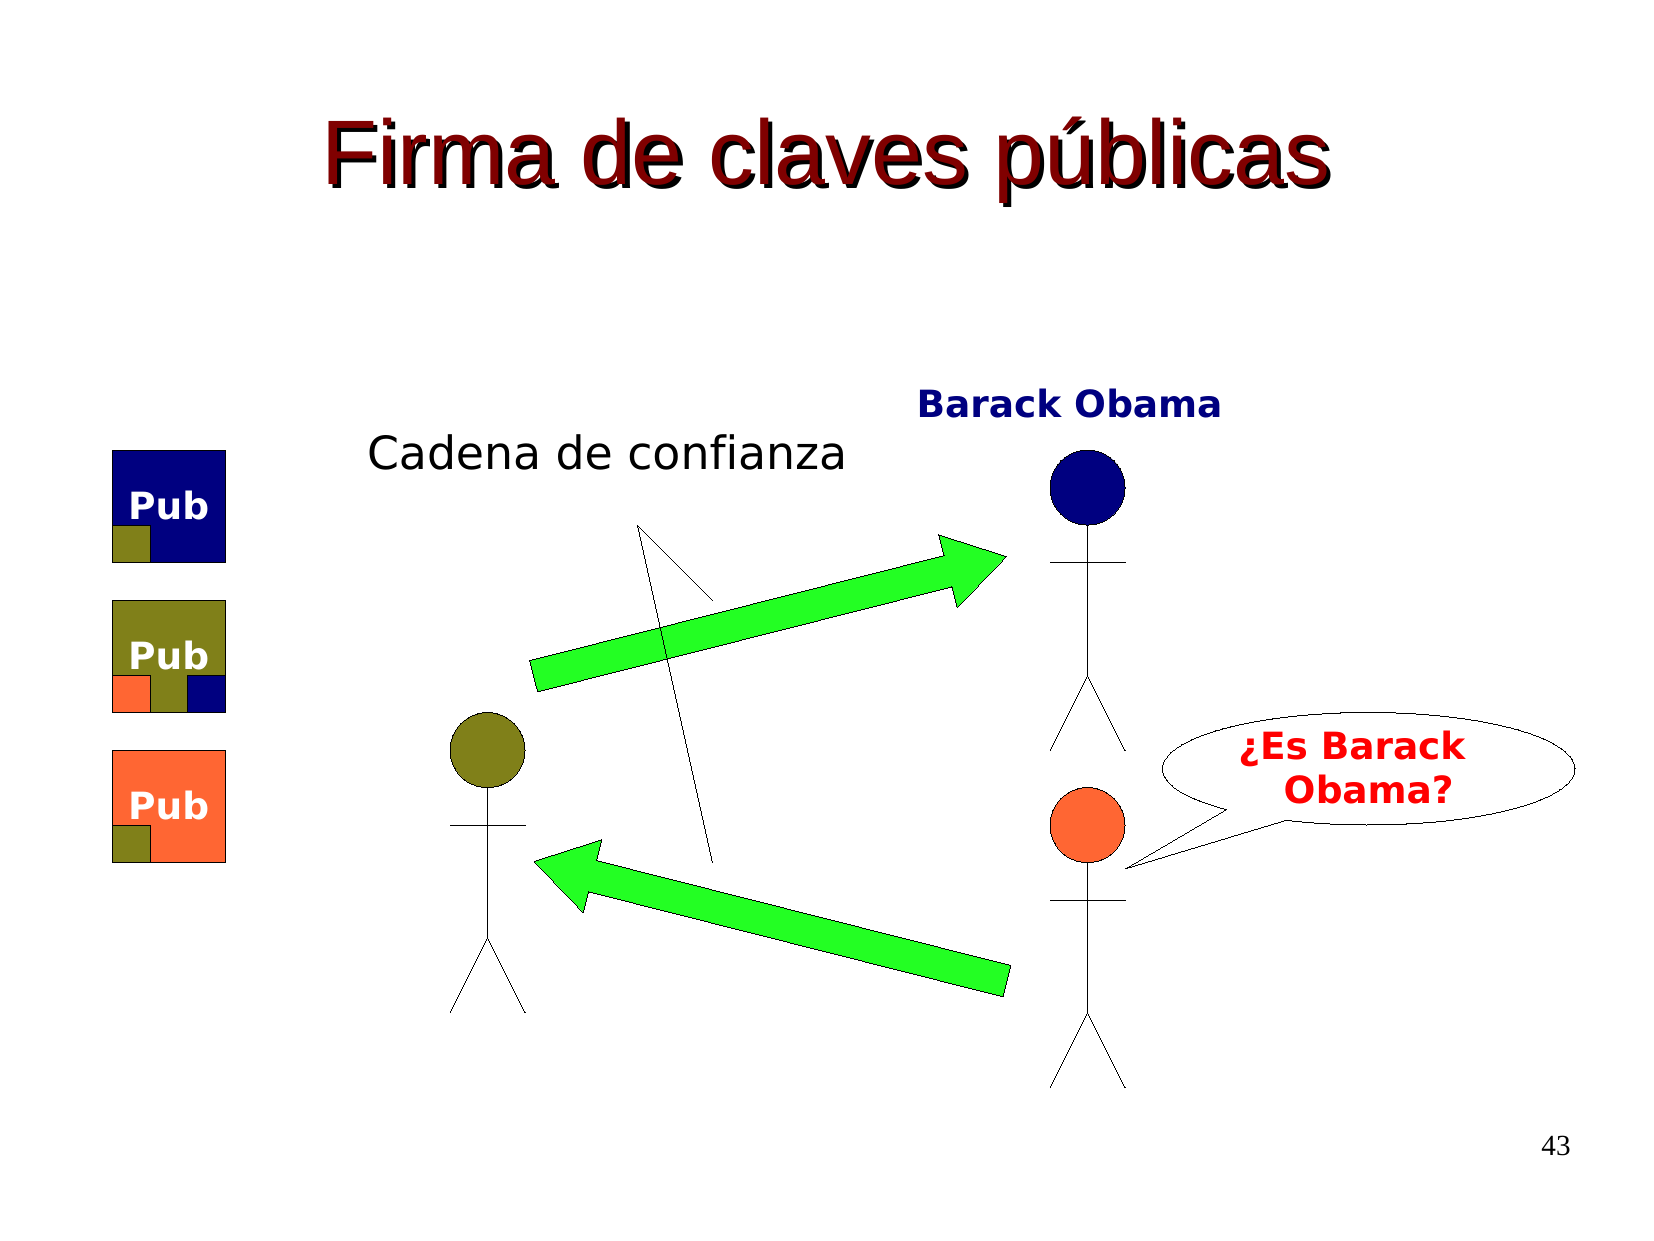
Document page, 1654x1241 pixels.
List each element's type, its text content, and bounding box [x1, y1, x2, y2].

text_box Pub [112, 450, 226, 563]
text_box [450, 712, 526, 788]
text_box Pub [112, 600, 226, 713]
text_box [1050, 450, 1126, 526]
text_box [1050, 787, 1126, 863]
text_box [112, 525, 151, 563]
text_box [534, 839, 1011, 997]
text_box ¿Es Barack Obama? [1125, 712, 1576, 869]
text_box [112, 825, 151, 863]
text_box [187, 675, 226, 713]
title Firma de claves públicas [82, 49, 1571, 257]
text_box [112, 675, 151, 713]
text_box [529, 534, 1007, 692]
text_box Barack Obama [901, 374, 1238, 434]
text_box Pub [112, 750, 226, 863]
text_box Cadena de confianza [352, 419, 863, 488]
